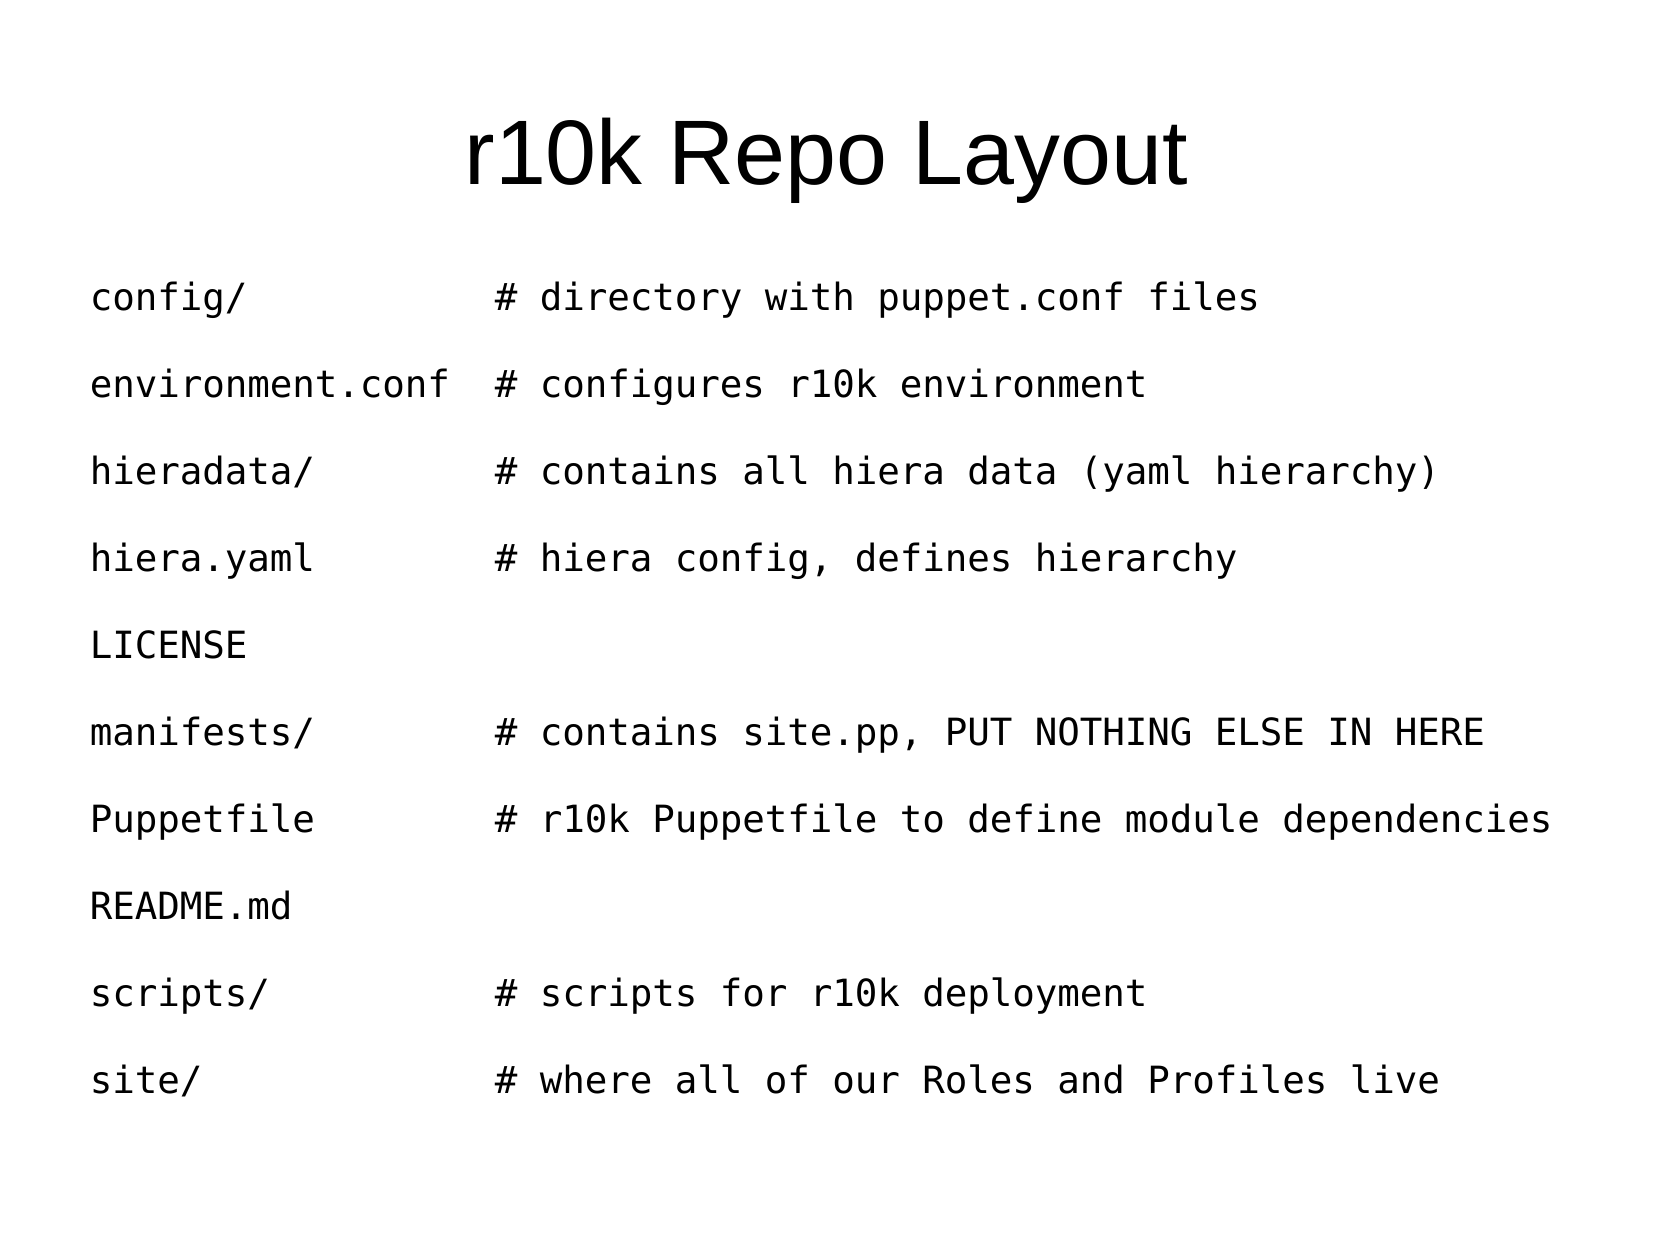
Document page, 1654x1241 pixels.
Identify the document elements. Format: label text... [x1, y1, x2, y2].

text_box config/ # directory with puppet.conf files environment.conf # configures r10k environment hieradata/ # contains all hiera data (yaml hierarchy) hiera.yaml # hiera config, defines hierarchy LICENSE manifests/ # contains site.pp, PUT NOTHING ELSE IN HERE Puppetfile # r10k Puppetfile to define module dependencies README.md scripts/ # scripts for r10k deployment site/ # where all of our Roles and Profiles live [75, 268, 1576, 1111]
title r10k Repo Layout [82, 49, 1571, 257]
